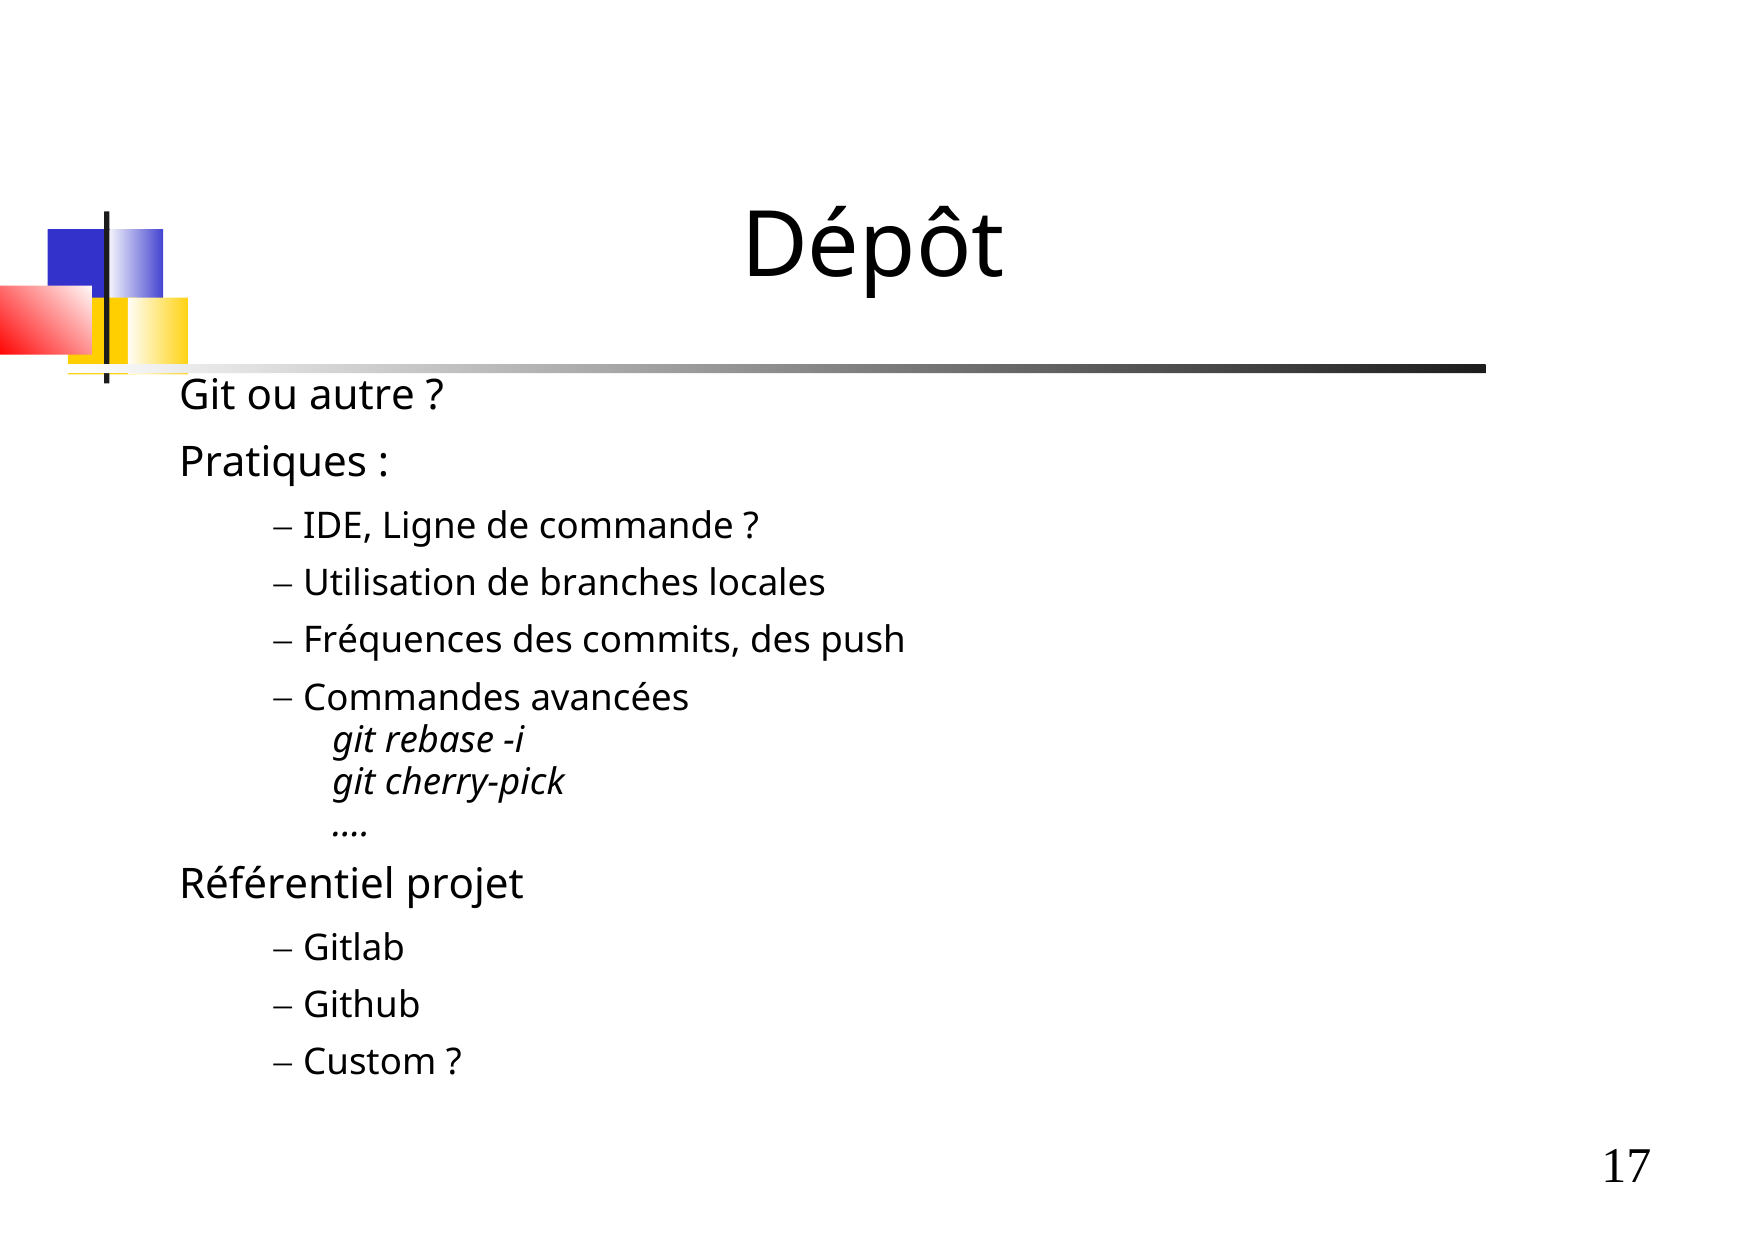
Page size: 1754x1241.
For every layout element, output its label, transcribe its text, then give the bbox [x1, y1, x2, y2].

title Dépôt [179, 139, 1567, 351]
list Git ou autre ? Pratiques : IDE, Ligne de commande ? Utilisation de branches locales Fréquences des commits, des push Commandes avancées git rebase -i git cherry-pick …. Référentiel projet Gitlab Github Custom ? [179, 371, 1567, 1091]
